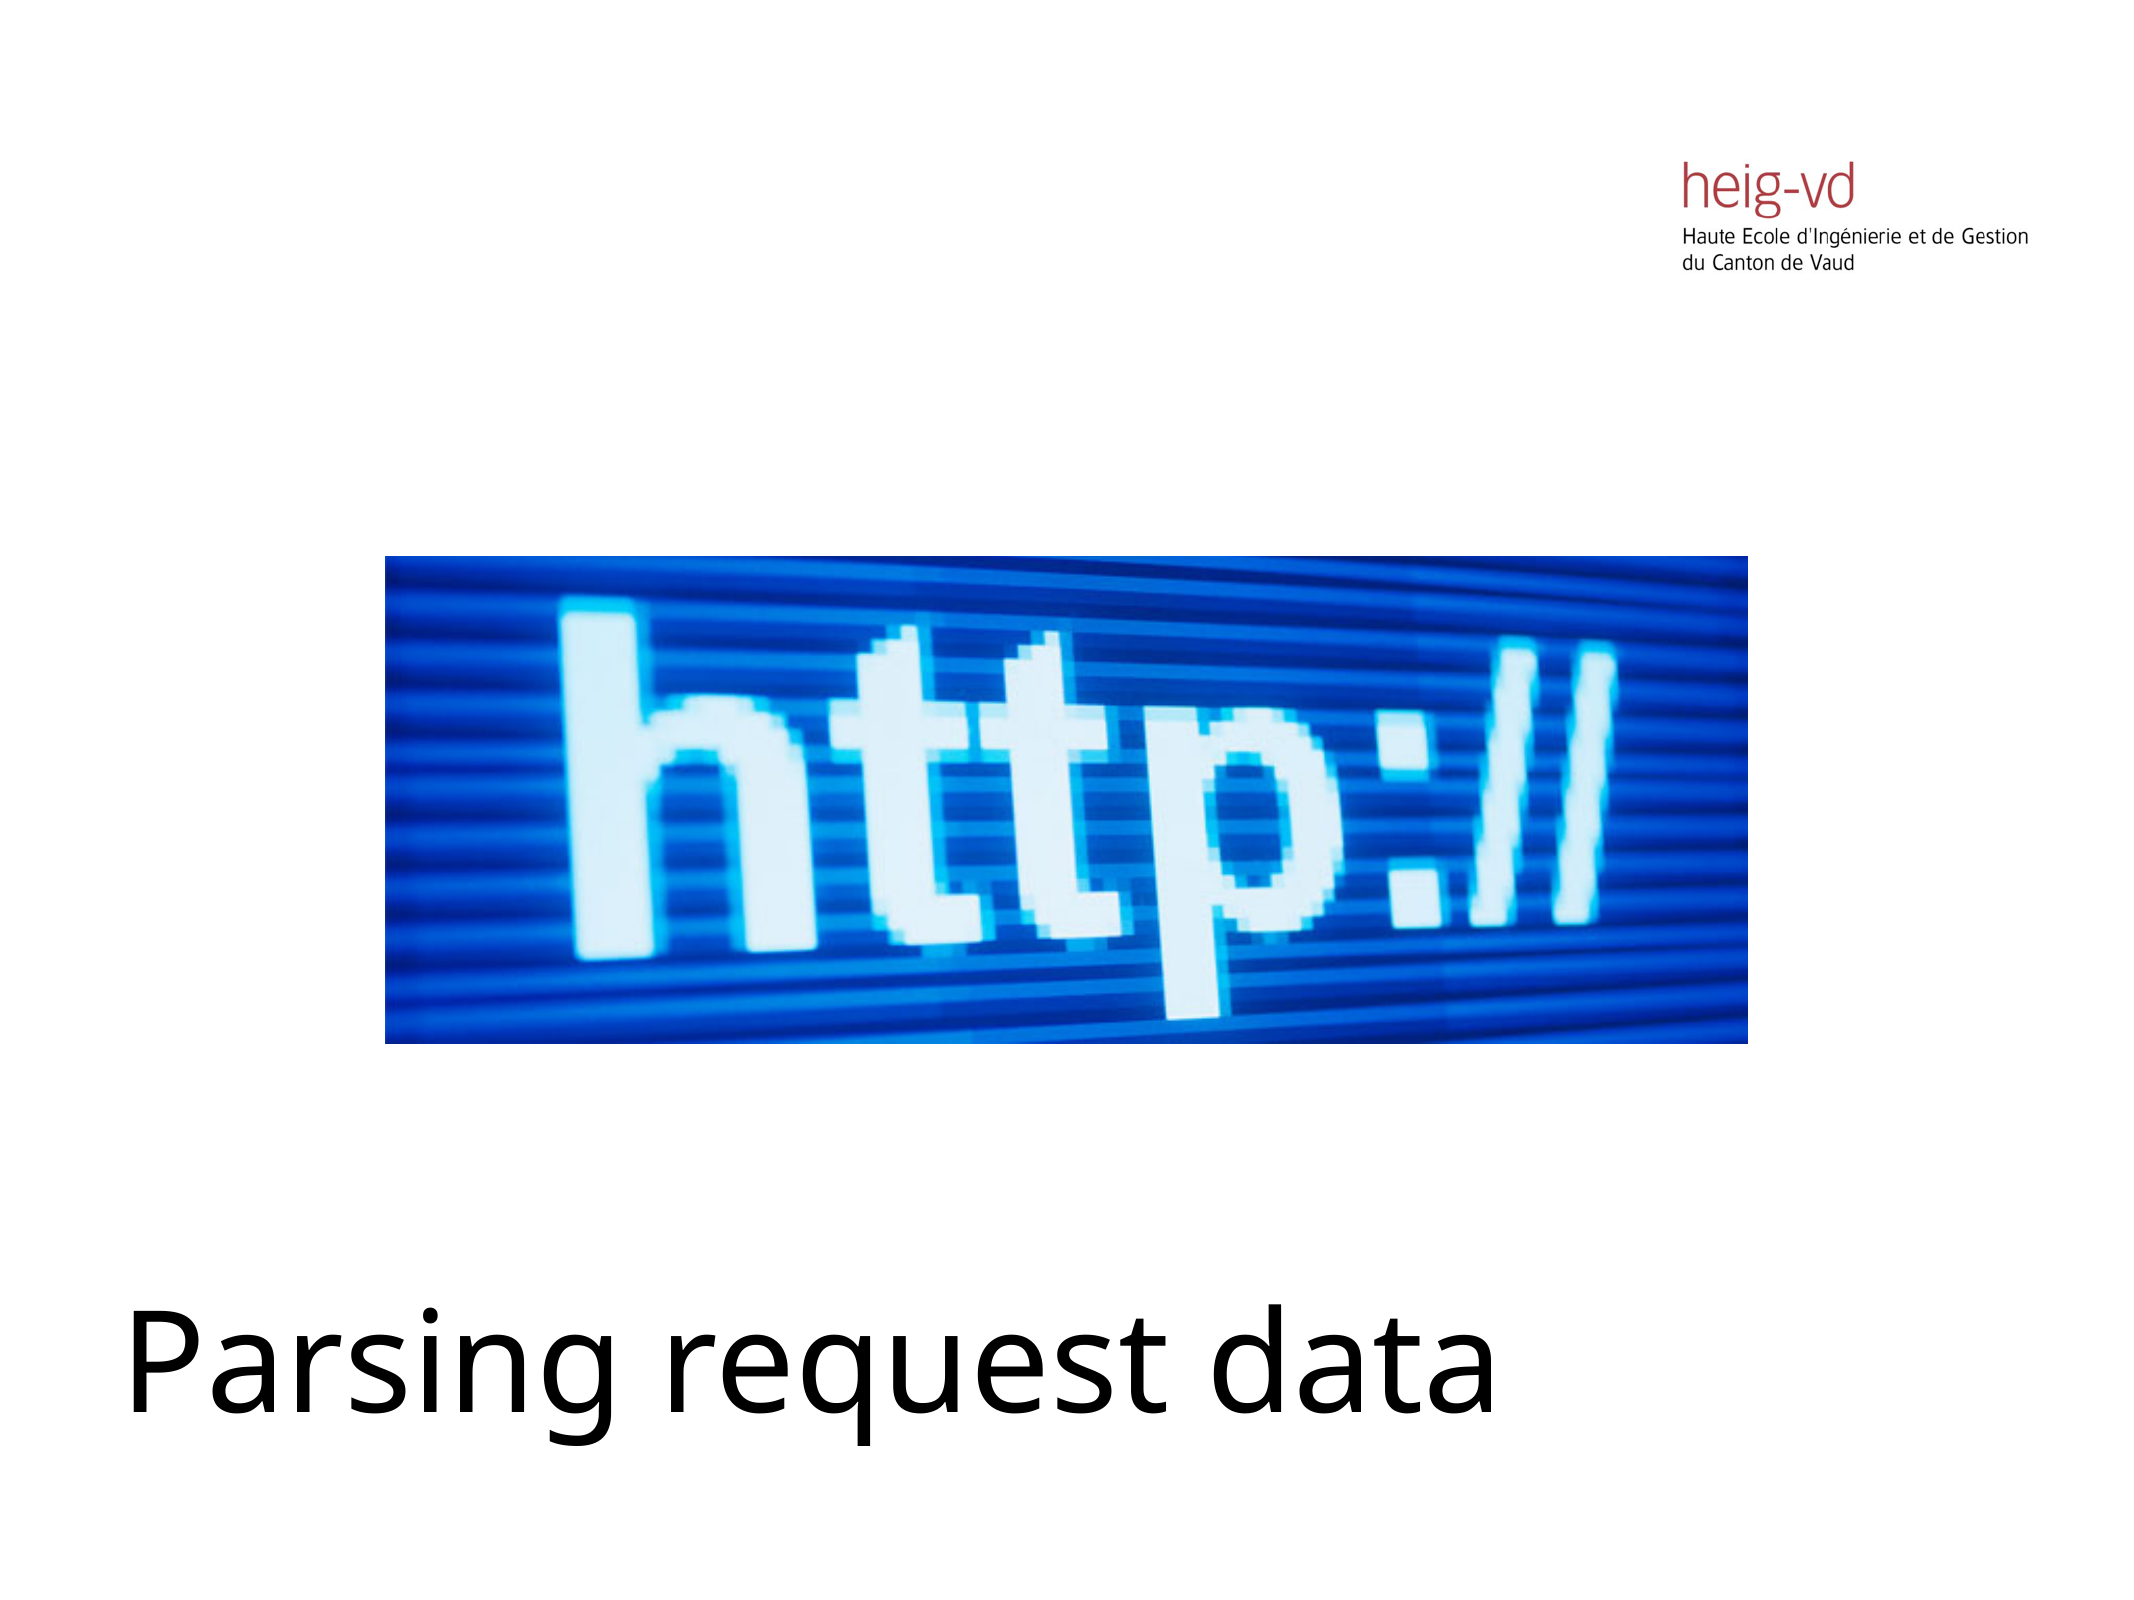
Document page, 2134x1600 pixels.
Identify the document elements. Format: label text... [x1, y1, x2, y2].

picture [385, 556, 1748, 1044]
picture [1672, 149, 2036, 284]
text_box Parsing request data [112, 1262, 2054, 1449]
